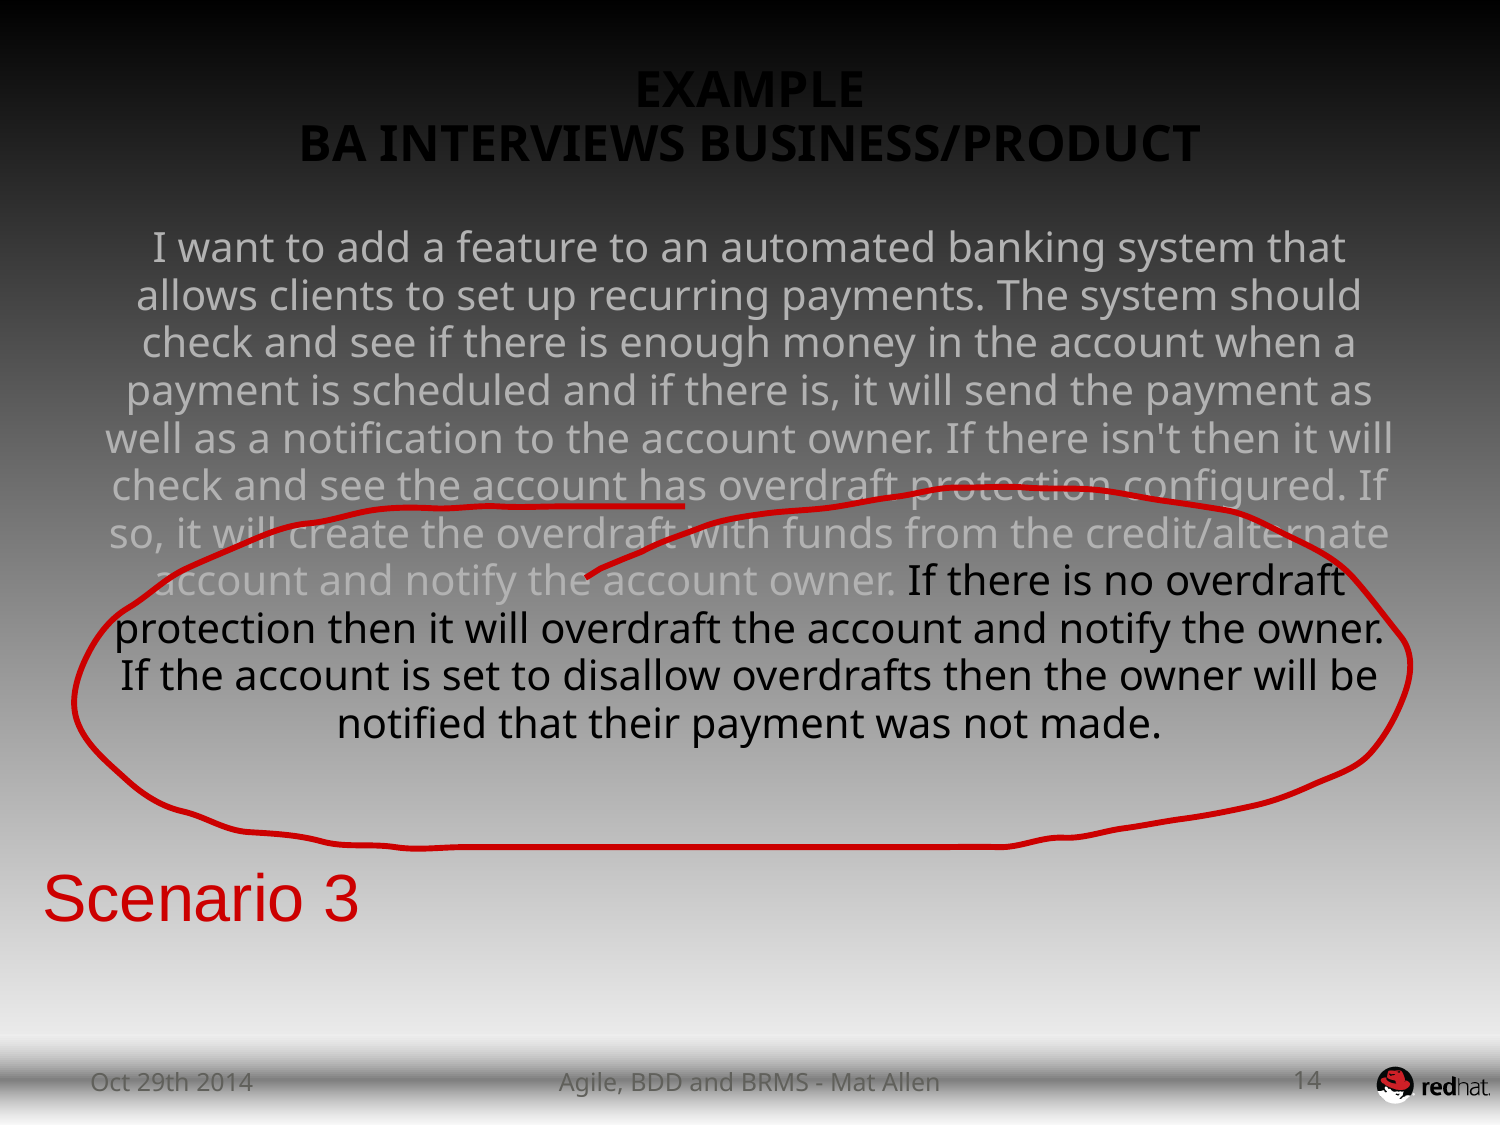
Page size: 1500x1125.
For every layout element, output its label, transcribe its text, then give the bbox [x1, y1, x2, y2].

picture [1364, 1057, 1500, 1110]
text_box Scenario 3 [24, 850, 380, 946]
list I want to add a feature to an automated banking system that allows clients to set up recurring payments. The system should check and see if there is enough money in the account when a payment is scheduled and if there is, it will send the payment as well as a notification to the account owner. If there isn't then it will check and see the account has overdraft protection configured. If so, it will create the overdraft with funds from the credit/alternate account and notify the account owner. If there is no overdraft protection then it will overdraft the account and notify the owner. If the account is set to disallow overdrafts then the owner will be notified that their payment was not made. [74, 209, 1425, 1012]
title Example BA interviews Business/Product [75, 22, 1426, 188]
slide_number <number> [1074, 1051, 1337, 1112]
footer Agile, BDD and BRMS - Mat Allen [512, 1051, 988, 1112]
slide_number Oct 29th 2014 [75, 1051, 425, 1112]
